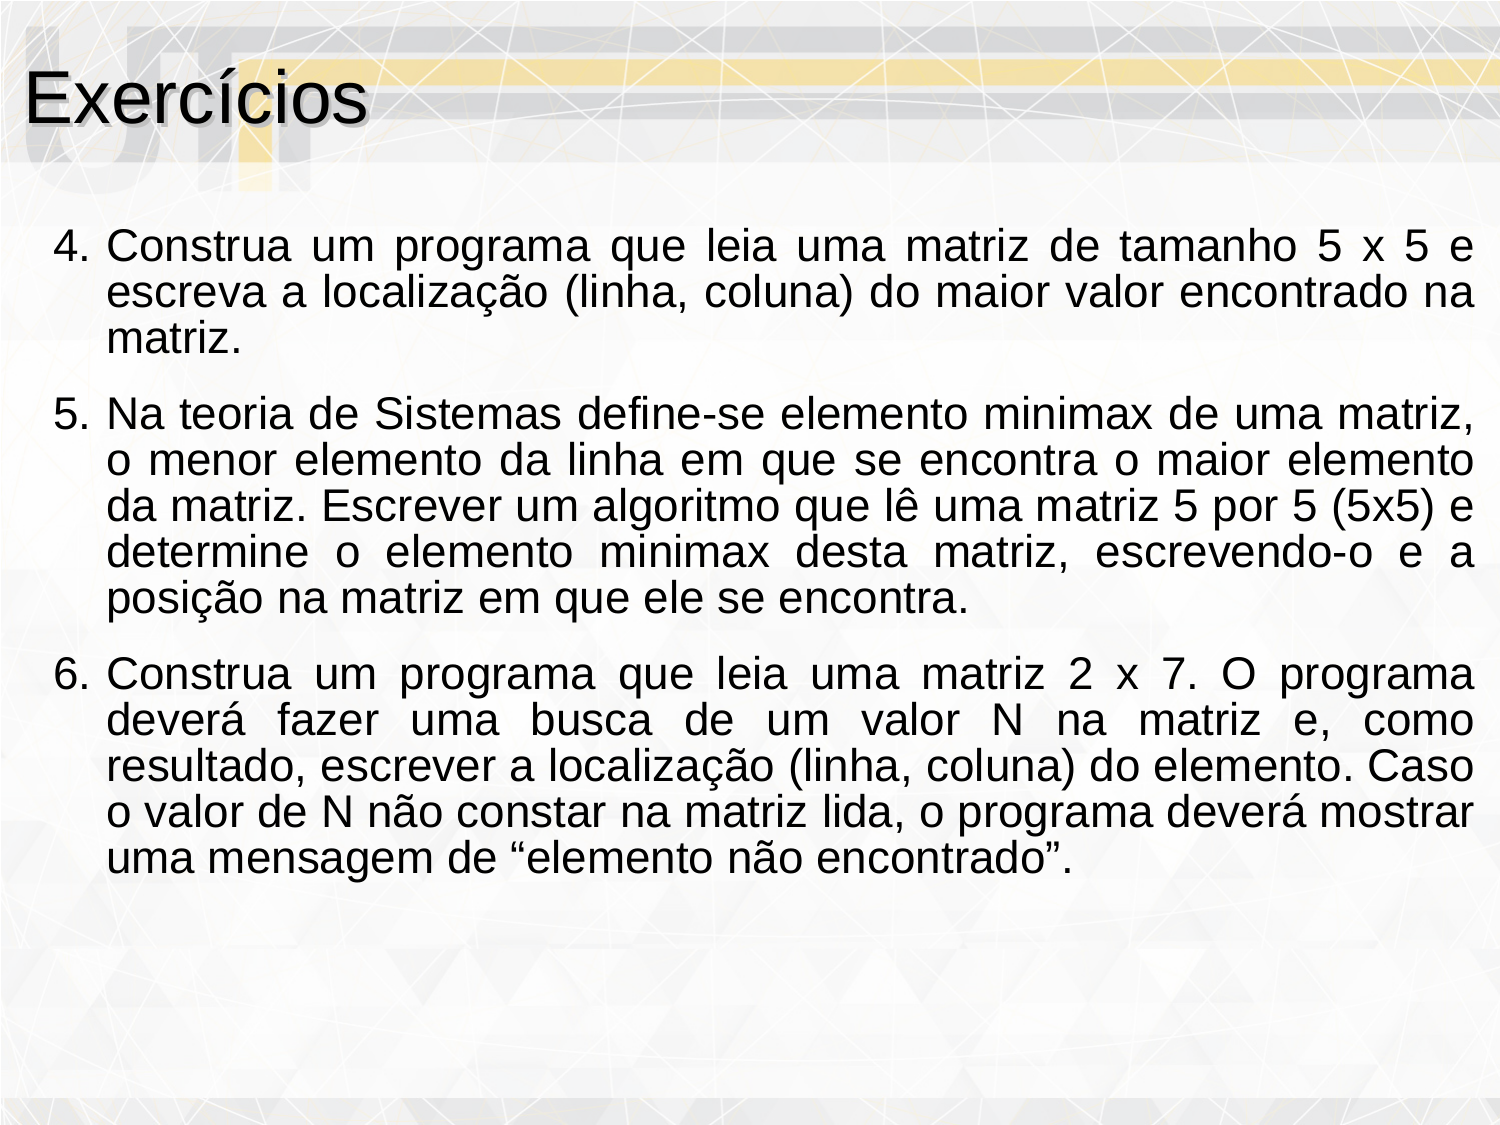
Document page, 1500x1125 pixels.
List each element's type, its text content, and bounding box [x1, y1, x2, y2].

title Exercícios [23, 18, 1489, 178]
list Construa um programa que leia uma matriz de tamanho 5 x 5 e escreva a localização (linha, coluna) do maior valor encontrado na matriz. Na teoria de Sistemas define-se elemento minimax de uma matriz, o menor elemento da linha em que se encontra o maior elemento da matriz. Escrever um algoritmo que lê uma matriz 5 por 5 (5x5) e determine o elemento minimax desta matriz, escrevendo-o e a posição na matriz em que ele se encontra. Construa um programa que leia uma matriz 2 x 7. O programa deverá fazer uma busca de um valor N na matriz e, como resultado, escrever a localização (linha, coluna) do elemento. Caso o valor de N não constar na matriz lida, o programa deverá mostrar uma mensagem de “elemento não encontrado”. [35, 224, 1477, 1087]
